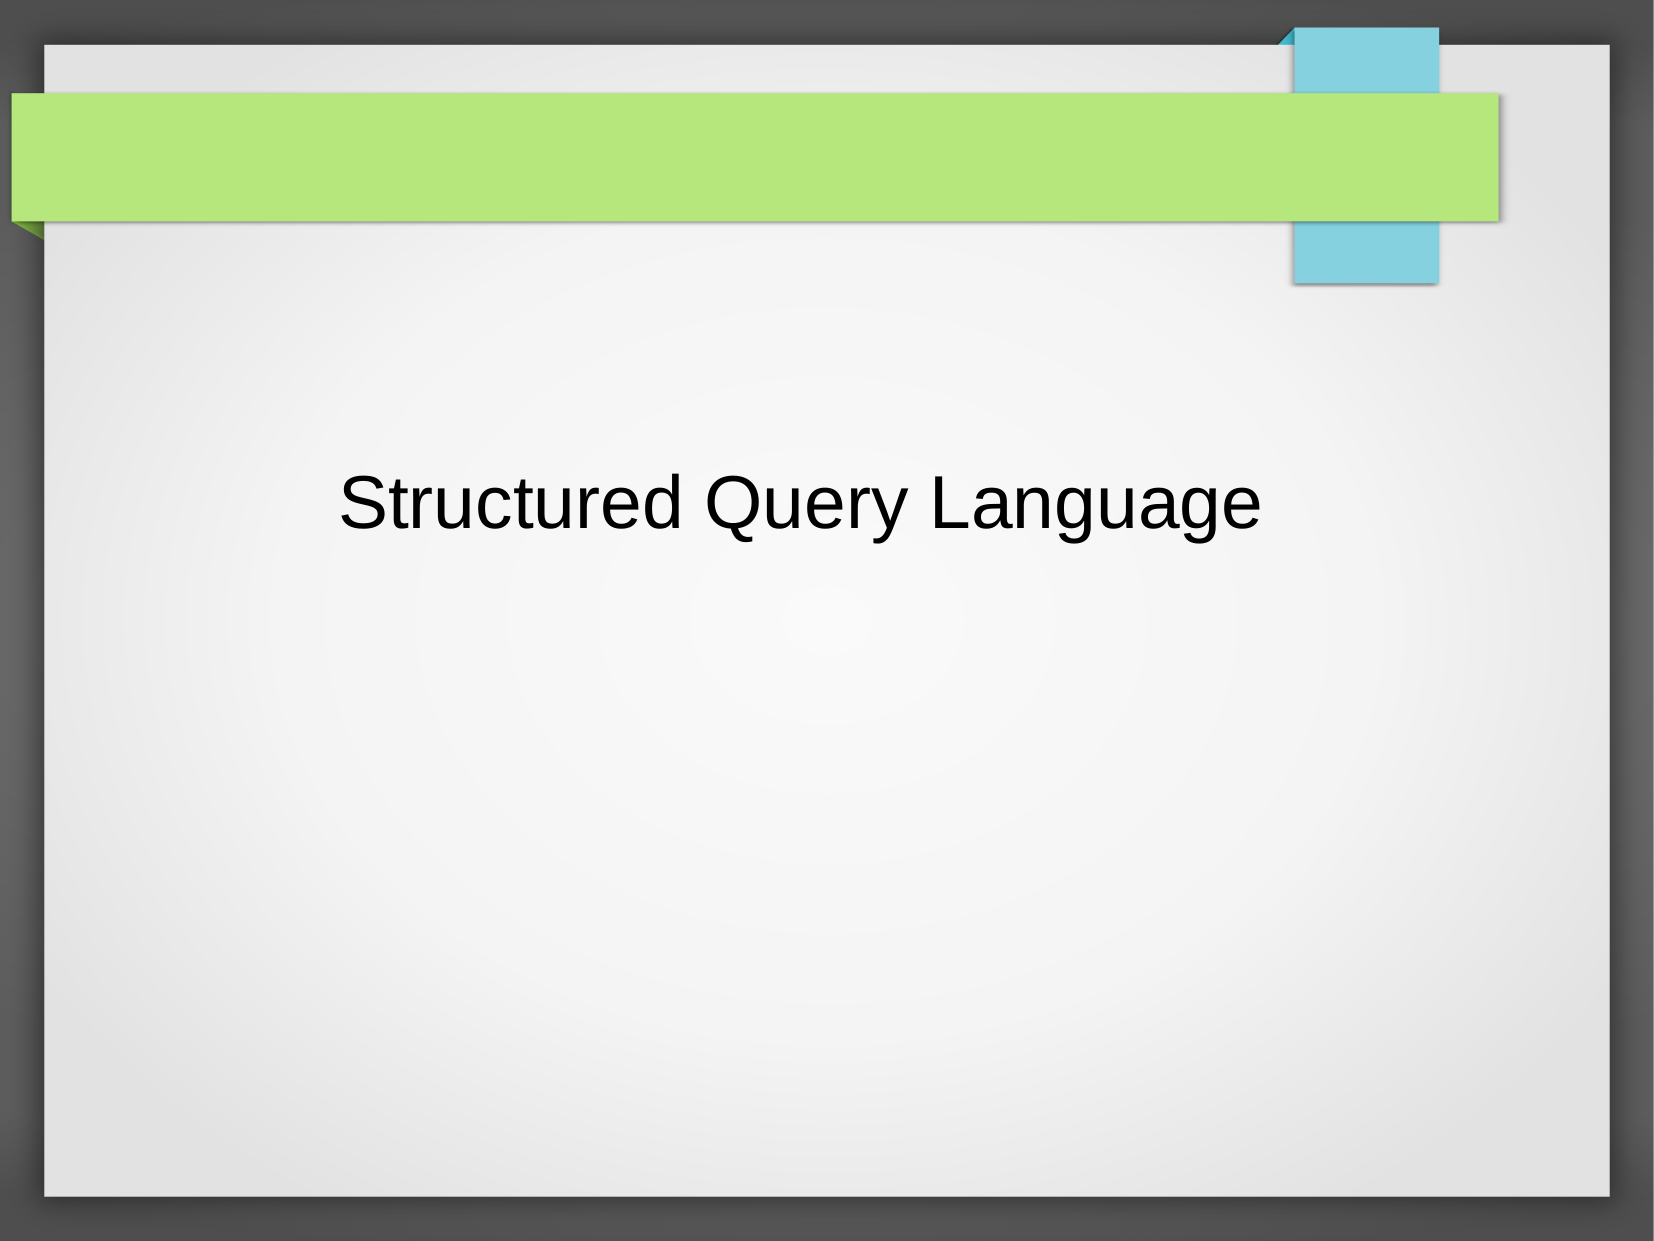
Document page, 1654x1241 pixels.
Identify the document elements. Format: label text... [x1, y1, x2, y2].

title Structured Query Language [101, 344, 1501, 662]
picture [0, 0, 1654, 1241]
